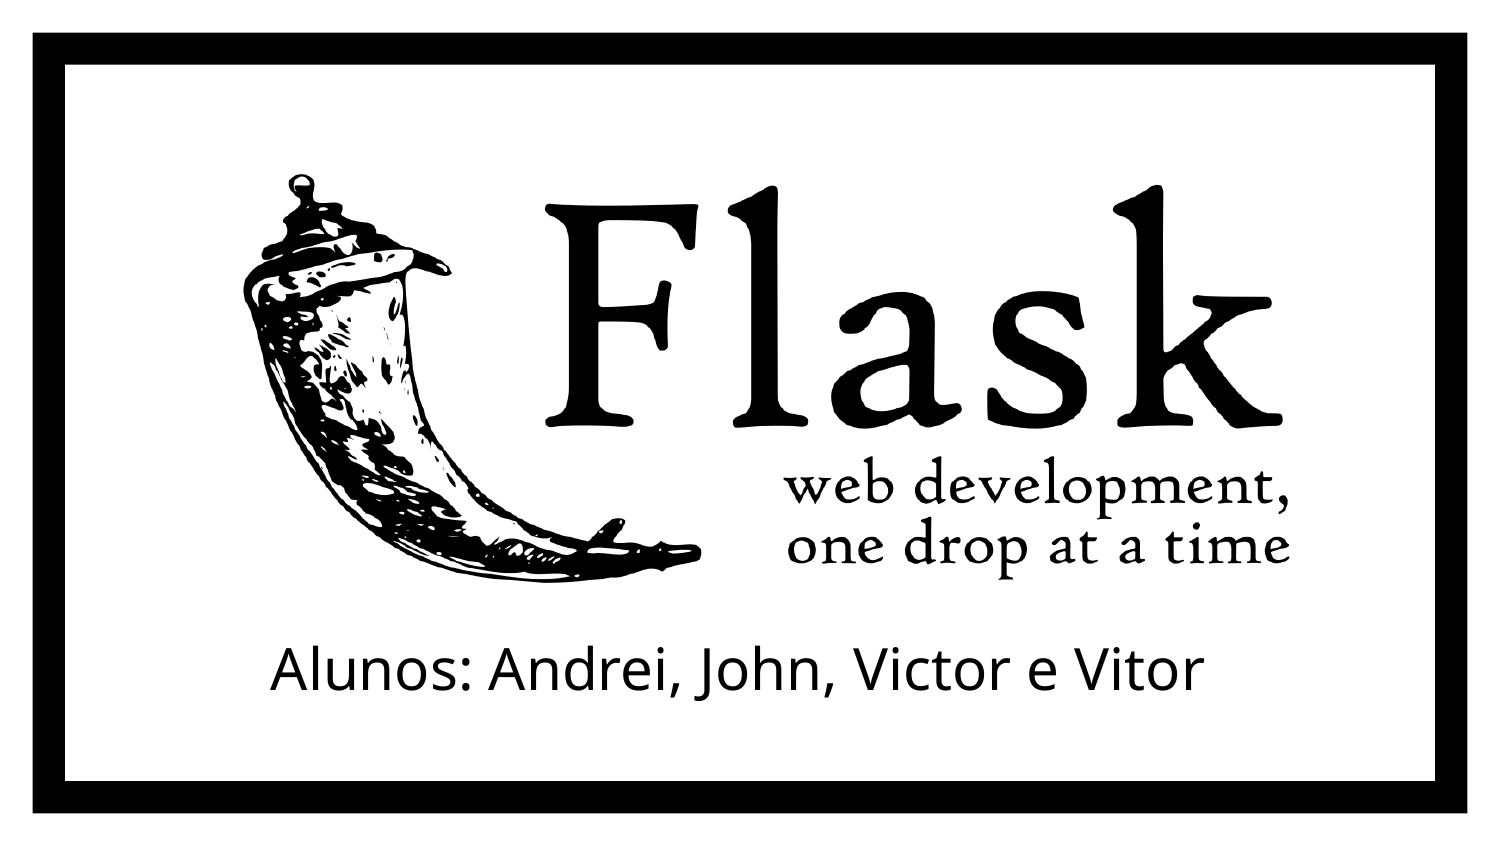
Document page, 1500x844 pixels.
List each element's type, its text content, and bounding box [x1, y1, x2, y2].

text_box Alunos: Andrei, John, Victor e Vitor [255, 617, 1381, 749]
picture [214, 161, 1316, 592]
